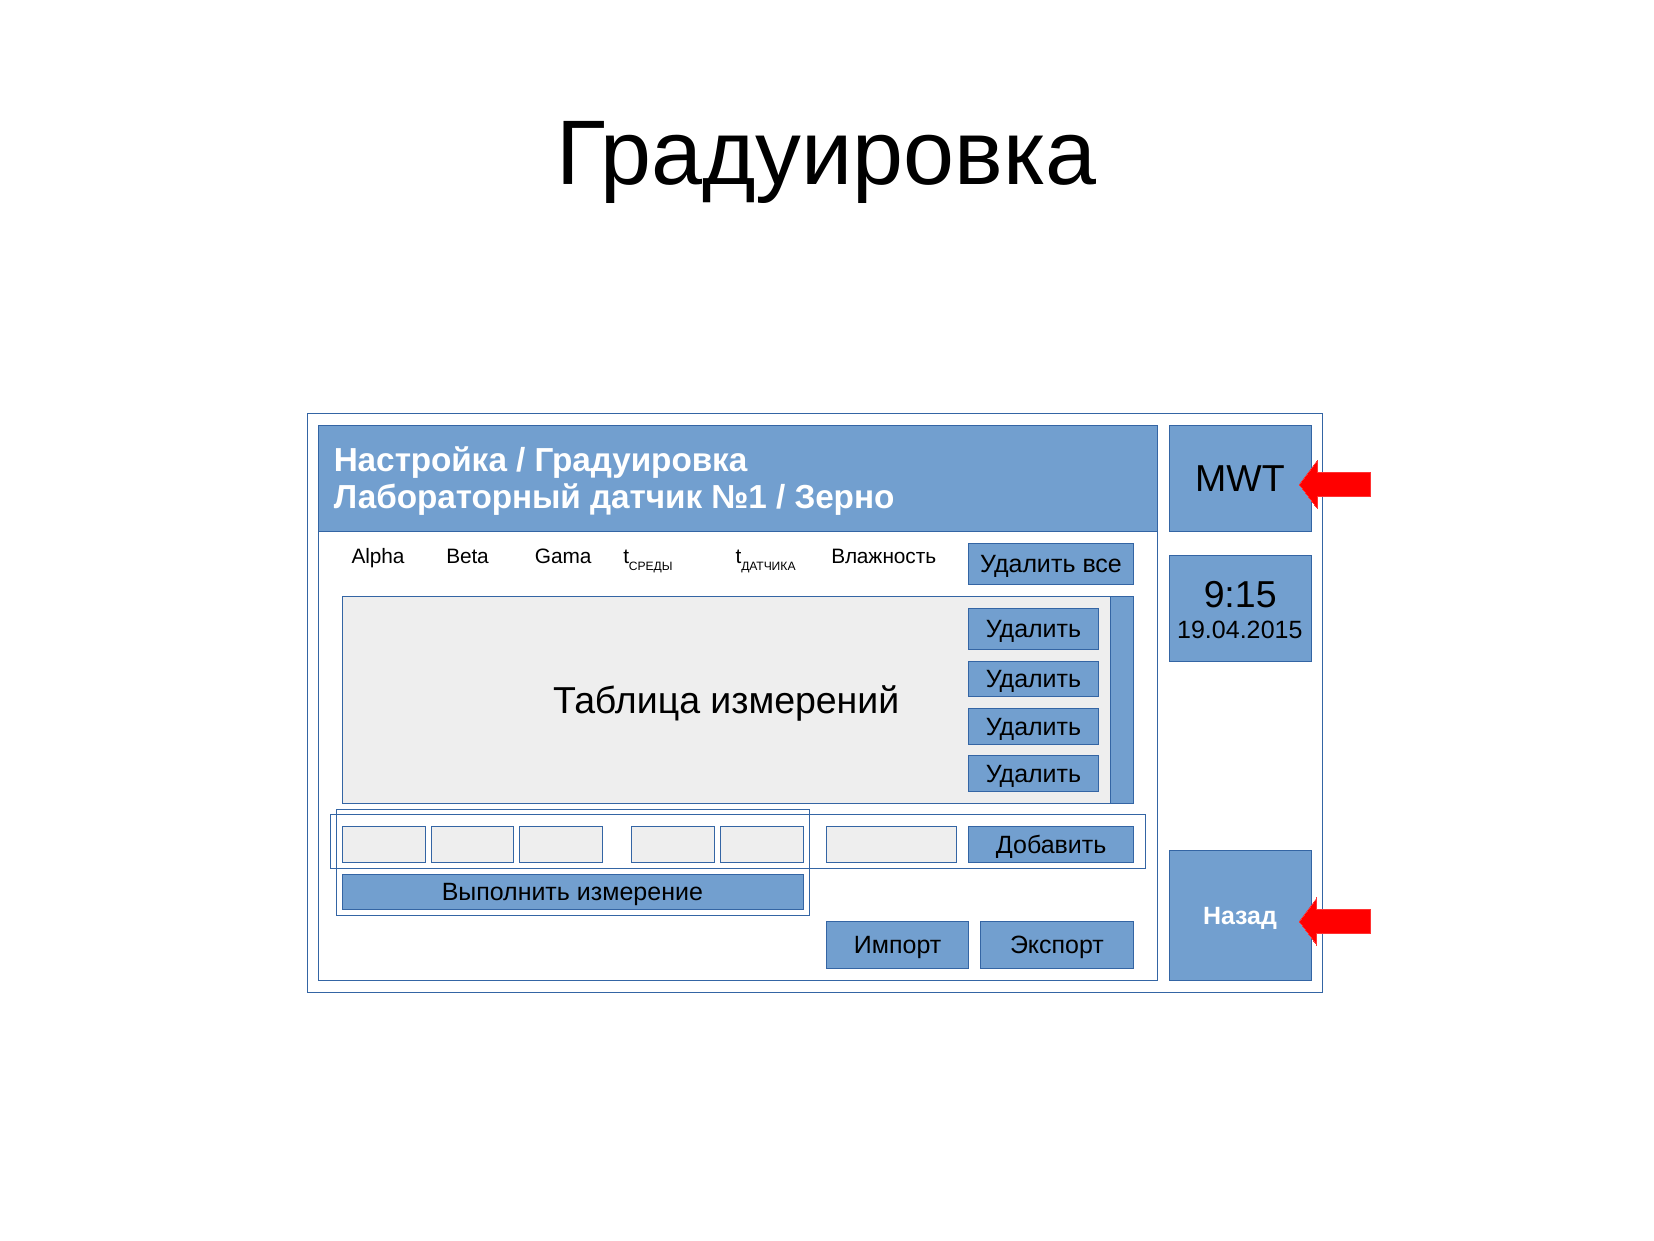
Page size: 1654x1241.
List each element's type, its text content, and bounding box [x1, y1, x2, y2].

text_box 9:15 19.04.2015 [1169, 555, 1312, 662]
text_box Gama [520, 537, 607, 576]
title Градуировка [82, 49, 1571, 257]
text_box Beta [431, 537, 504, 576]
text_box Удалить [968, 755, 1099, 792]
text_box Влажность [816, 537, 981, 579]
text_box Настройка / Градуировка Лабораторный датчик №1 / Зерно [318, 425, 1158, 532]
text_box Удалить [968, 608, 1099, 650]
text_box MWT [1169, 425, 1312, 532]
text_box Назад [1169, 850, 1312, 981]
text_box [307, 413, 1371, 993]
text_box Выполнить измерение [342, 874, 804, 910]
text_box Удалить [968, 708, 1099, 745]
text_box Alpha [336, 537, 420, 576]
text_box Импорт [826, 921, 969, 969]
text_box Экспорт [980, 921, 1134, 969]
text_box Удалить [968, 661, 1099, 697]
text_box Таблица измерений [342, 596, 1111, 804]
text_box Удалить все [968, 543, 1134, 585]
text_box tДАТЧИКА [720, 537, 811, 581]
text_box tСРЕДЫ [608, 537, 688, 581]
text_box Добавить [968, 826, 1134, 863]
